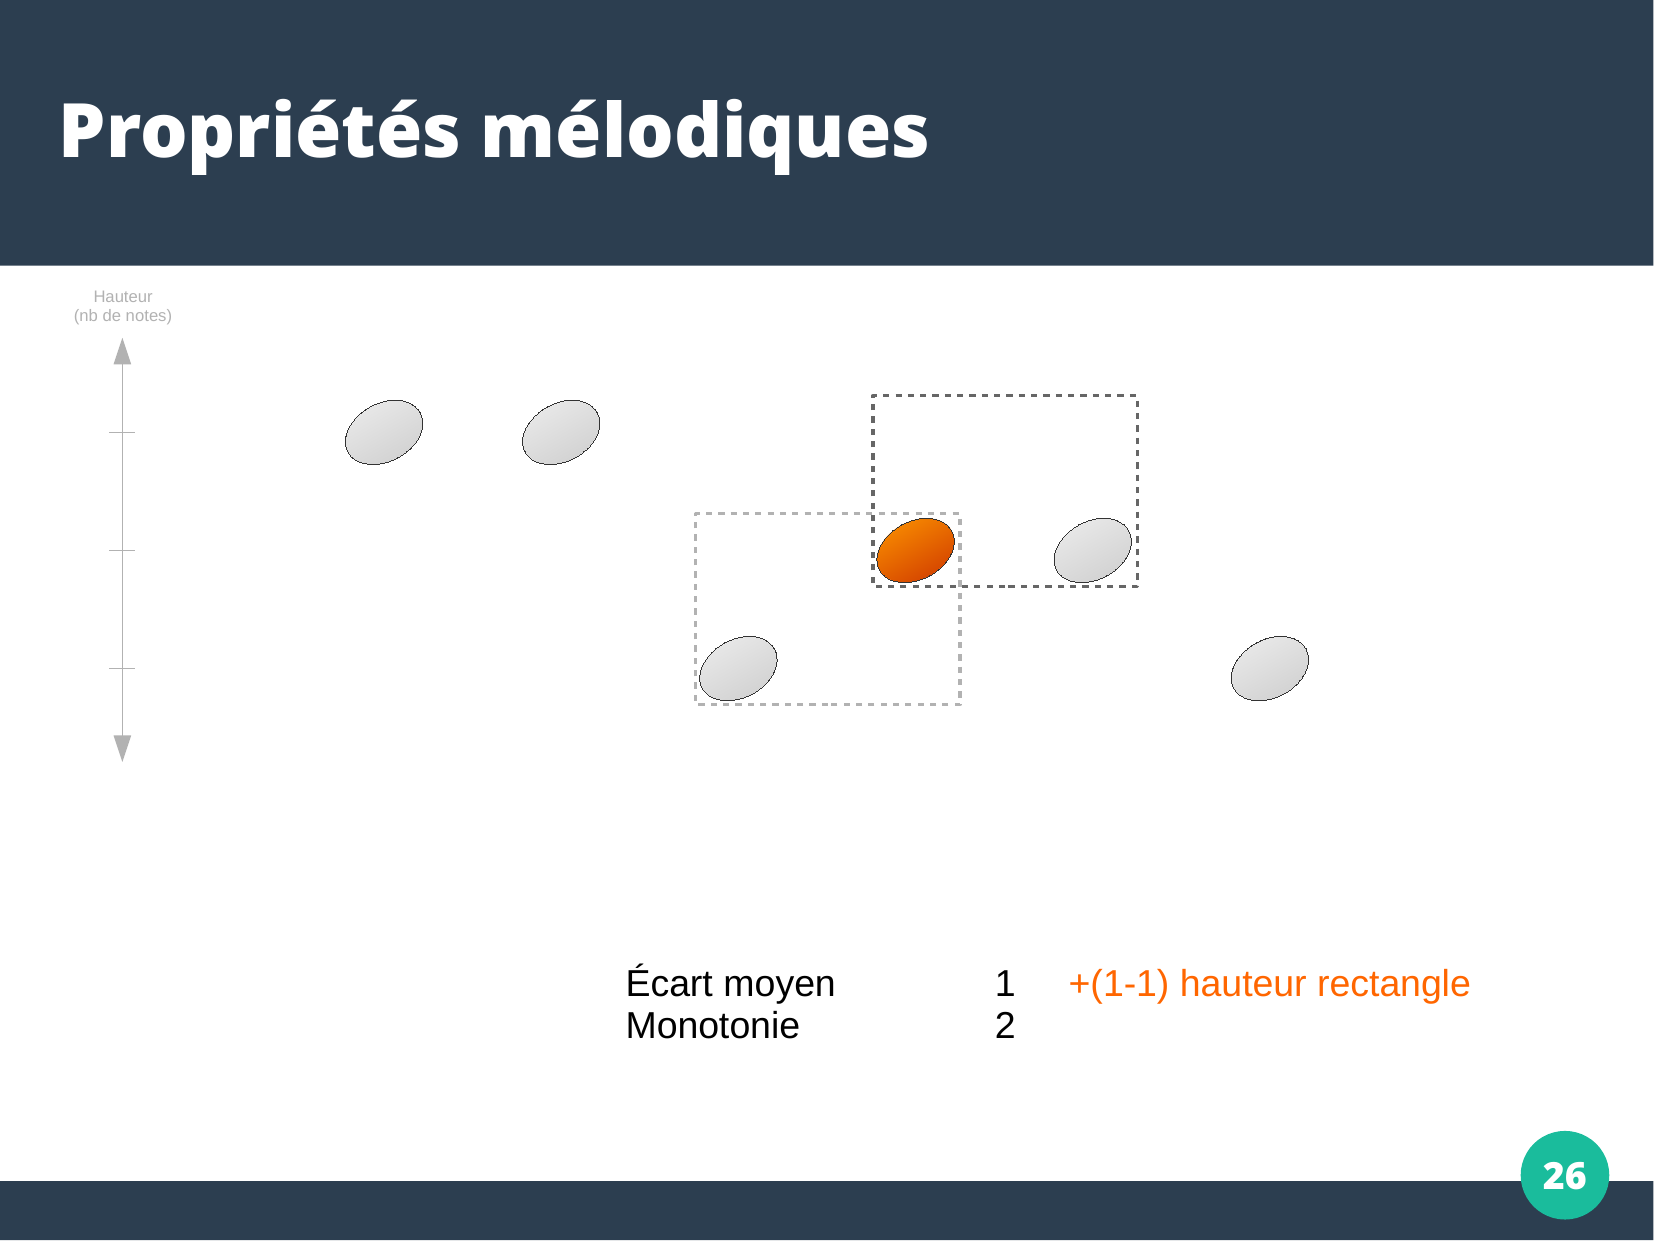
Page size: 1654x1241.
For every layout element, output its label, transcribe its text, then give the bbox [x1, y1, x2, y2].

text_box [699, 636, 778, 701]
title Propriétés mélodiques [59, 49, 1595, 207]
text_box [876, 518, 955, 583]
text_box [345, 400, 423, 465]
text_box [1054, 518, 1132, 583]
text_box [522, 400, 600, 465]
text_box [1231, 636, 1309, 701]
text_box Hauteur (nb de notes) [46, 280, 200, 333]
text_box Écart moyen 1 +(1-1) hauteur rectangle Monotonie 2 [610, 955, 1563, 1055]
